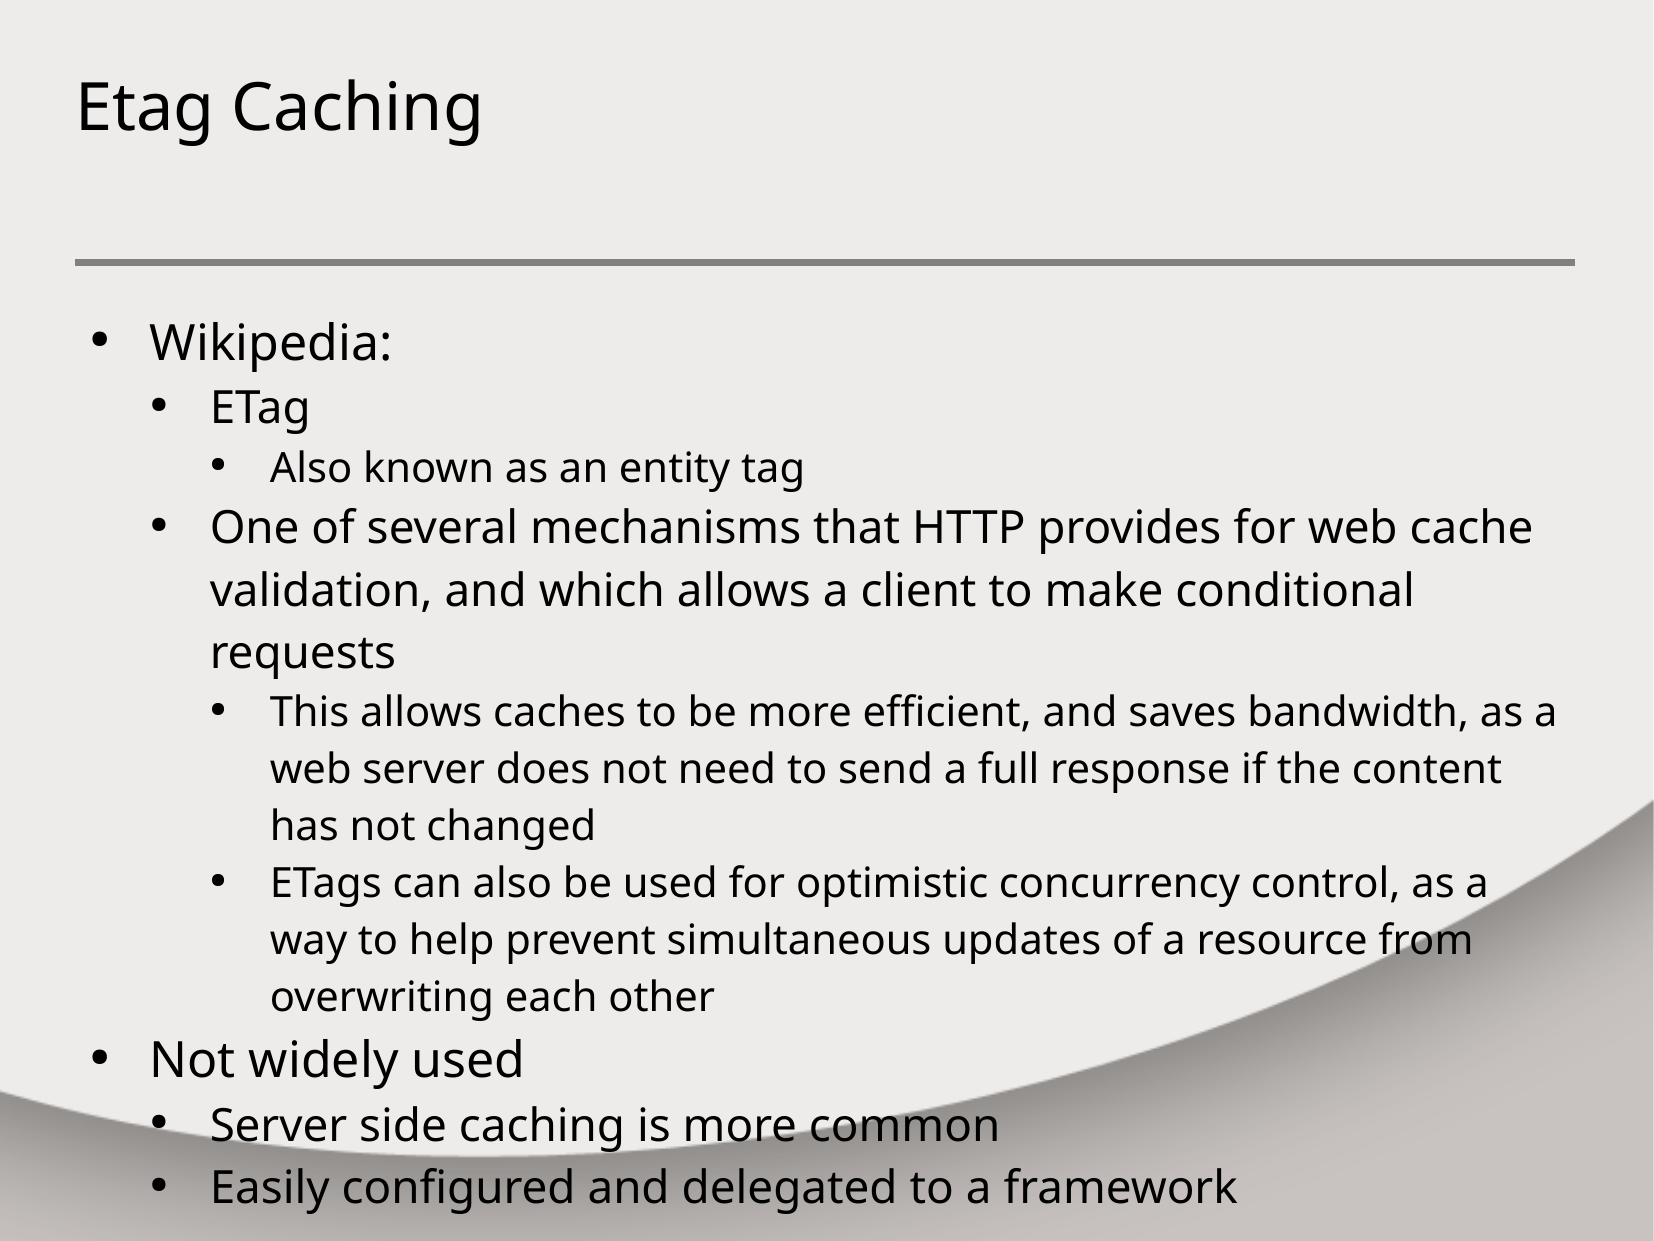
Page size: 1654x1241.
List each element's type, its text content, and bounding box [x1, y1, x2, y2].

text_box Wikipedia: ETag Also known as an entity tag One of several mechanisms that HTTP provides for web cache validation, and which allows a client to make conditional requests This allows caches to be more efficient, and saves bandwidth, as a web server does not need to send a full response if the content has not changed ETags can also be used for optimistic concurrency control, as a way to help prevent simultaneous updates of a resource from overwriting each other Not widely used Server side caching is more common Easily configured and delegated to a framework [75, 299, 1575, 1163]
title Etag Caching [75, 75, 1576, 226]
picture [0, 0, 1654, 1241]
